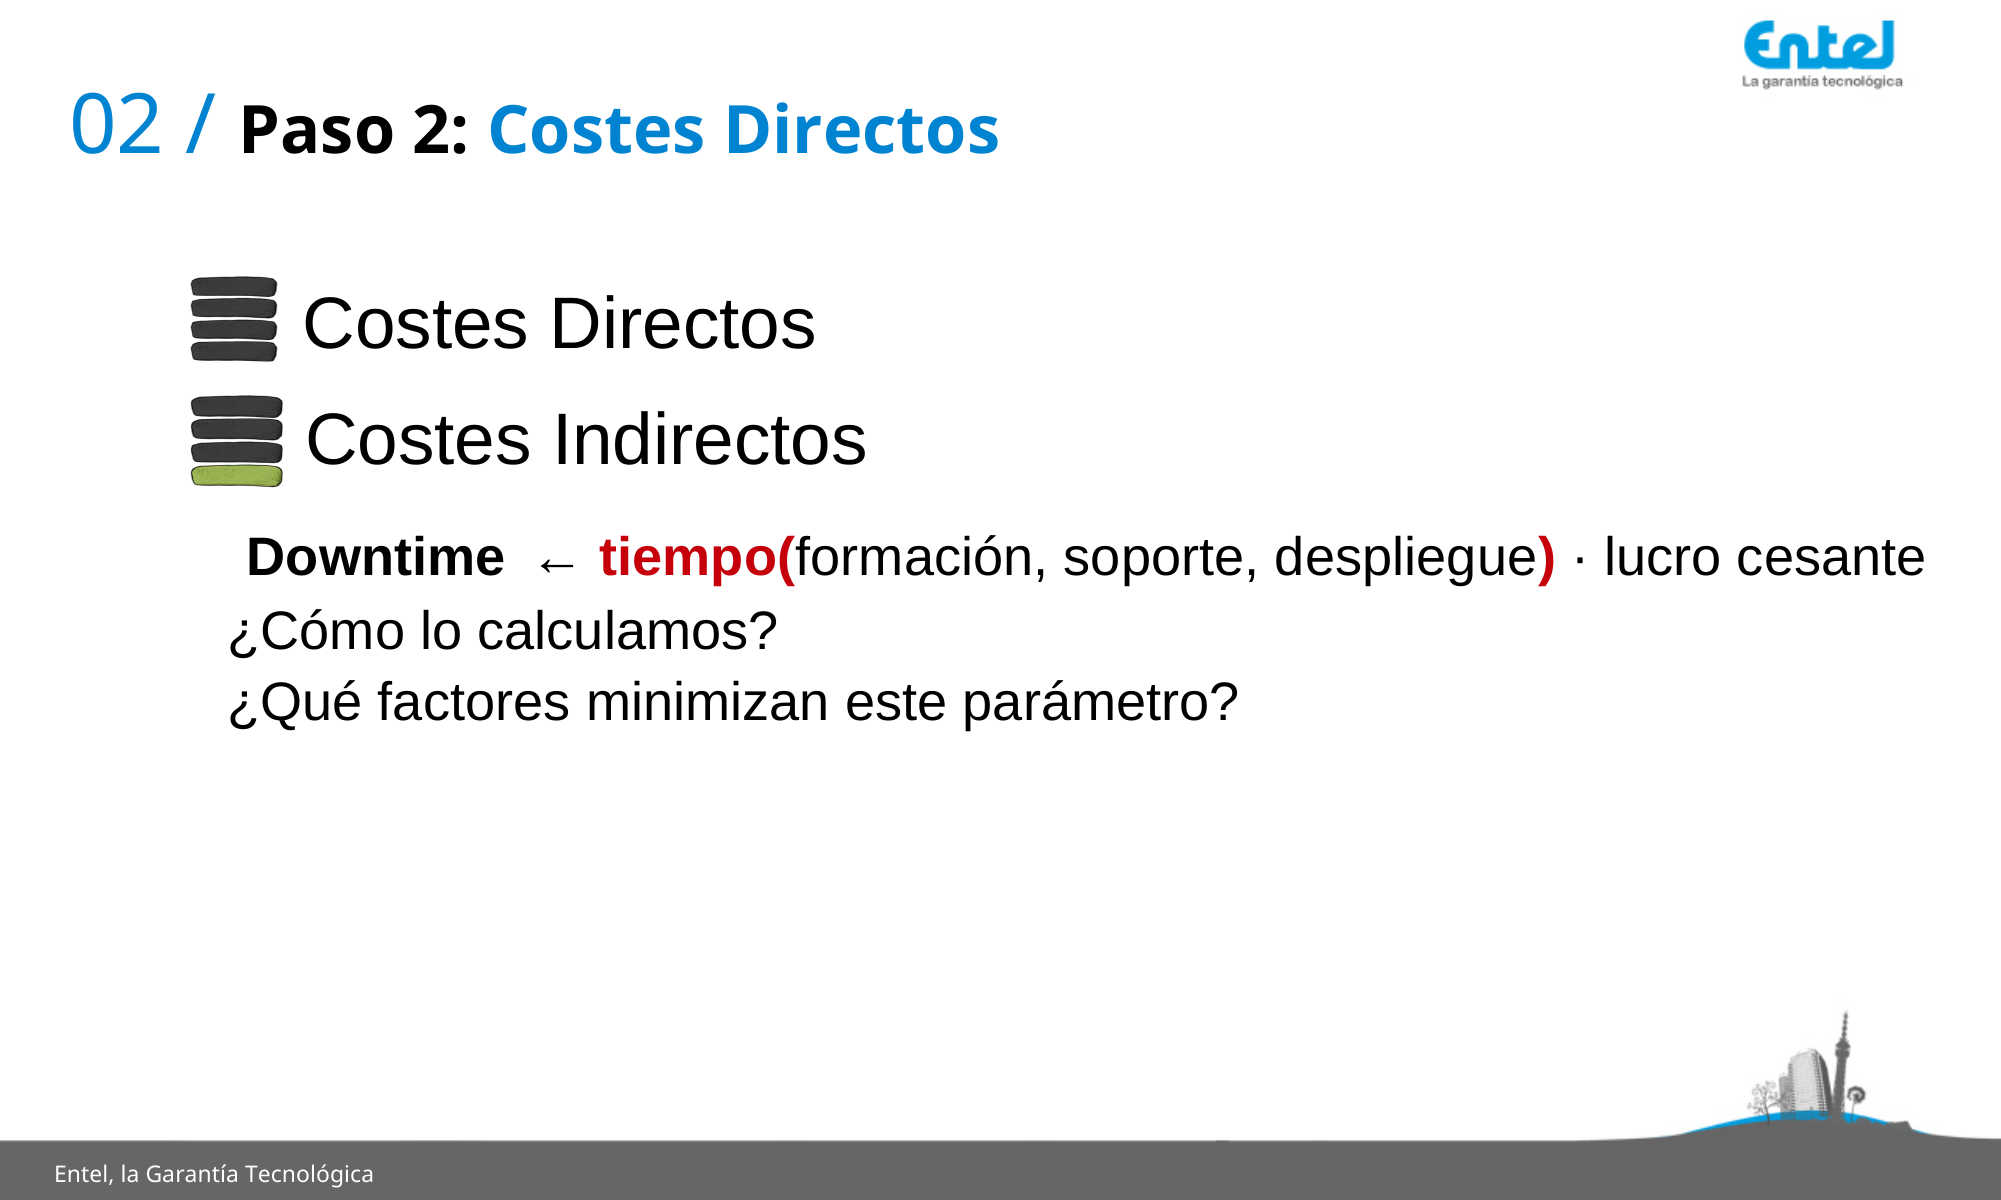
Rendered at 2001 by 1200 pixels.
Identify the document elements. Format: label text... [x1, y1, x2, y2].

picture [0, 0, 2001, 1200]
text_box 02 / Paso 2: Costes Directos [51, 61, 1625, 202]
text_box Entel, la Garantía Tecnológica [39, 1137, 966, 1198]
text_box ← tiempo(formación, soporte, despliegue) · lucro cesante [522, 513, 1940, 594]
text_box ¿Cómo lo calculamos? [212, 587, 811, 668]
text_box Downtime [232, 513, 522, 587]
text_box Costes Indirectos [290, 383, 884, 487]
text_box ¿Qué factores minimizan este parámetro? [212, 658, 1272, 739]
text_box Costes Directos [287, 268, 833, 371]
